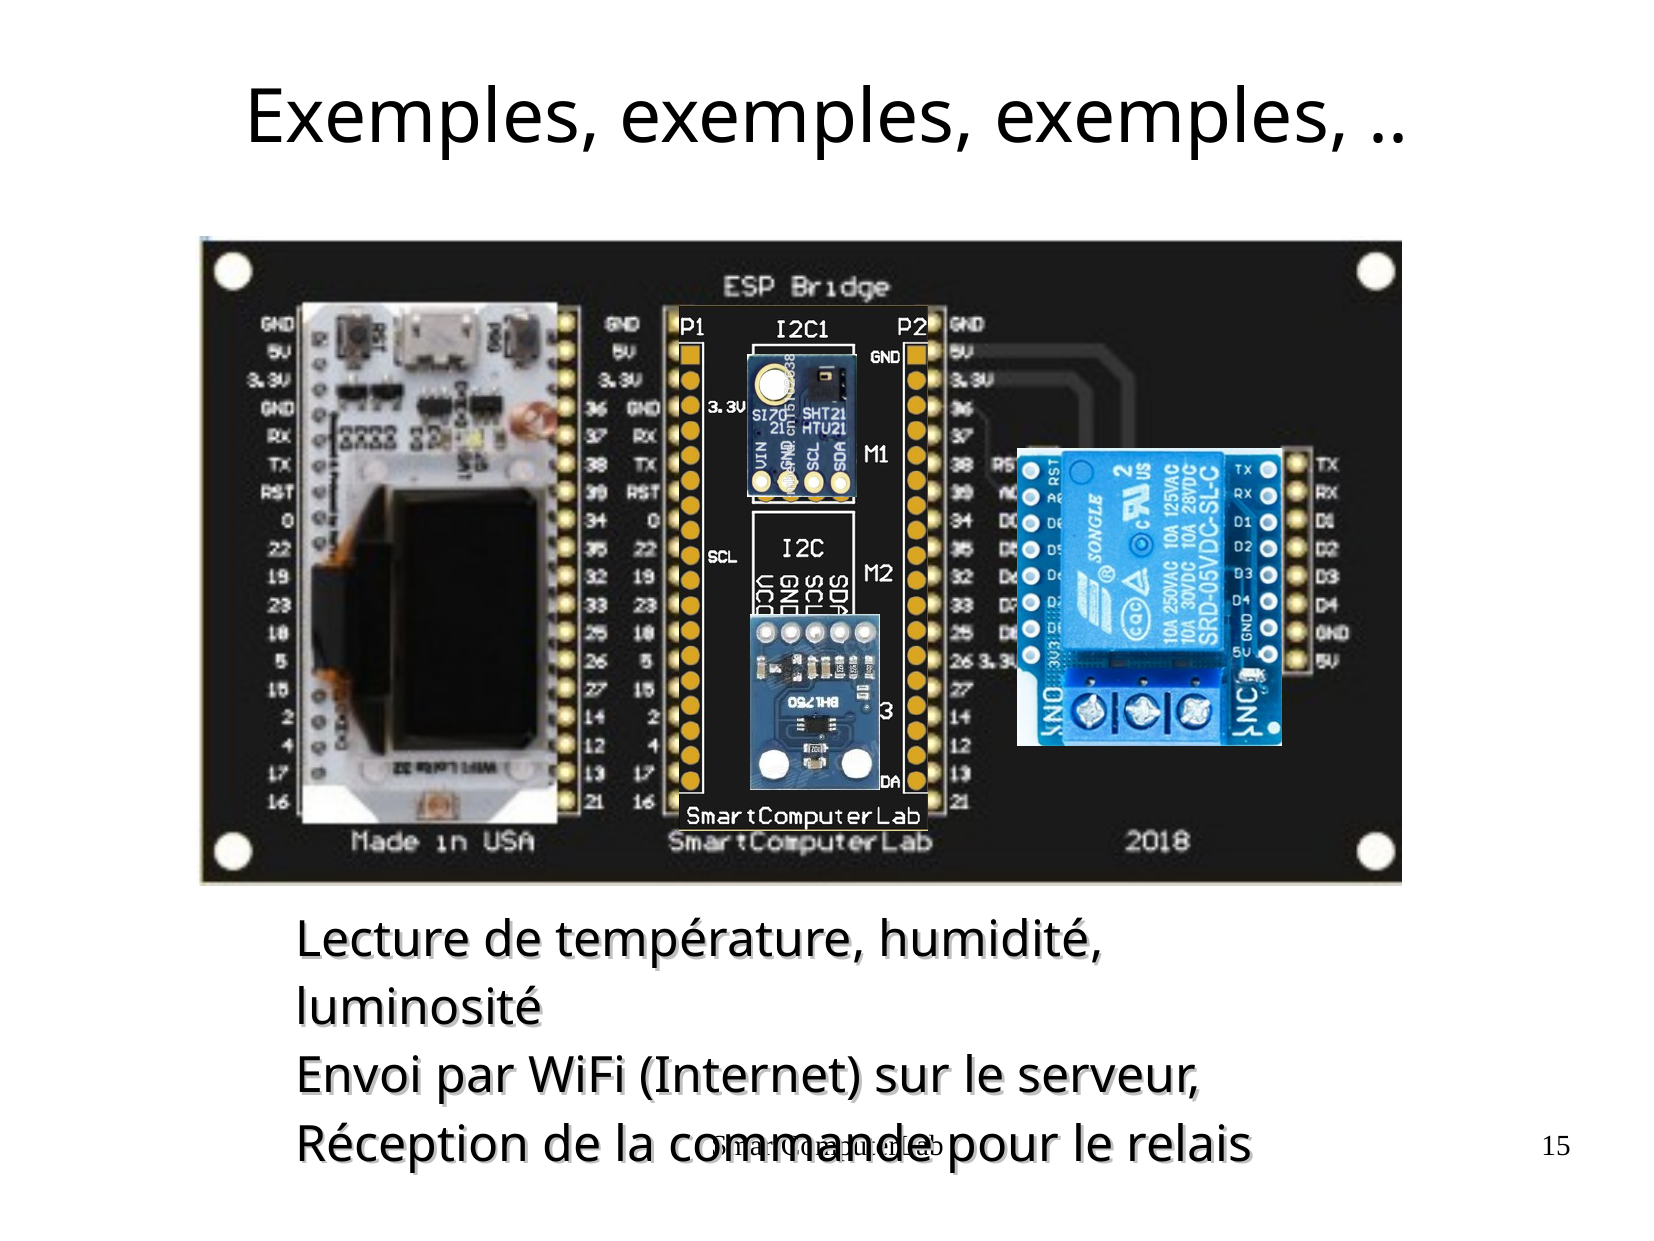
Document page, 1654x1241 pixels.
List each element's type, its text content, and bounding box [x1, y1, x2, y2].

subtitle [82, 129, 1571, 850]
picture [195, 236, 1402, 886]
title Exemples, exemples, exemples, .. [82, 49, 1571, 129]
text_box Lecture de température, humidité, luminosité Envoi par WiFi (Internet) sur le serveur, Réception de la commande pour le relais [295, 921, 1359, 1158]
